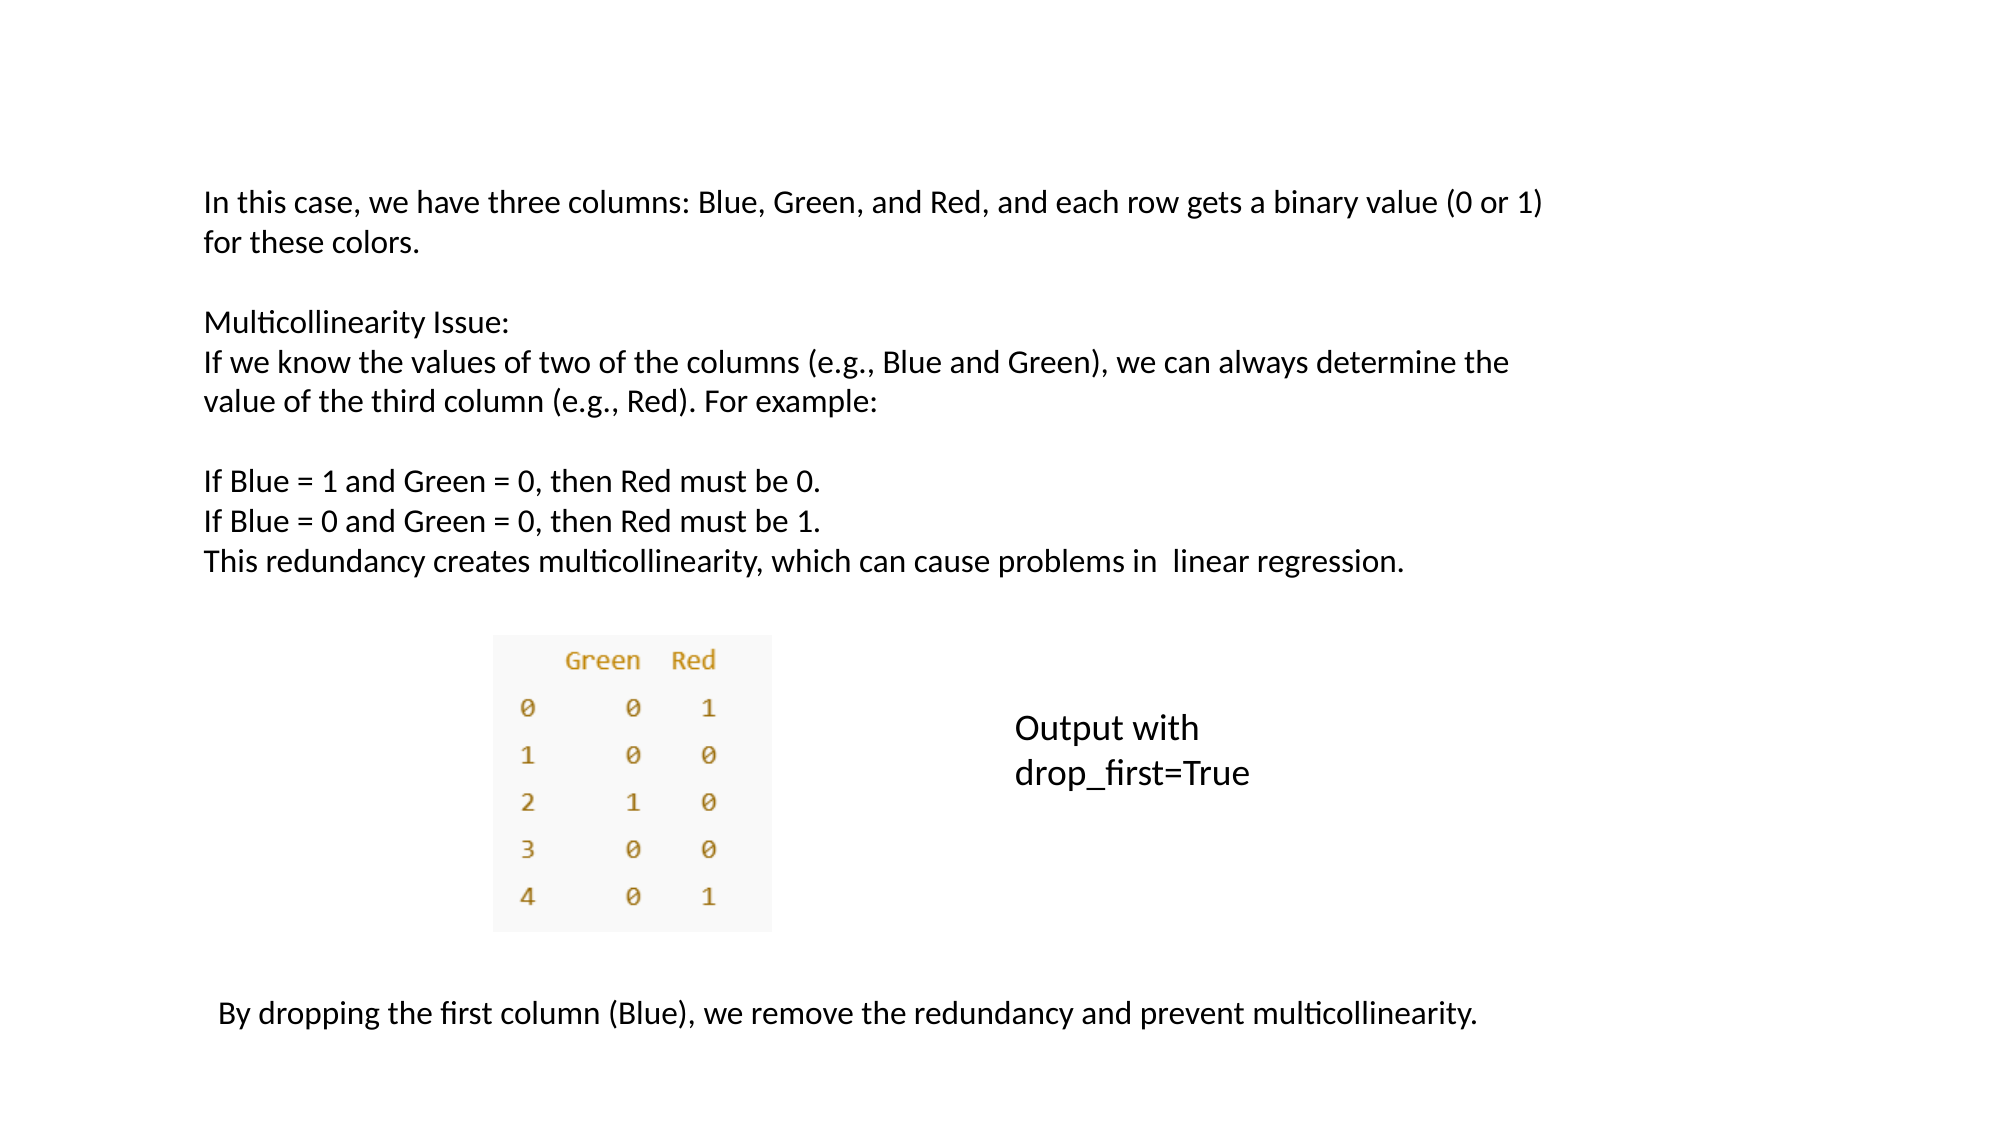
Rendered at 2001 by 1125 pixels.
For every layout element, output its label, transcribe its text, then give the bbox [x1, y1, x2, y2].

text_box By dropping the first column (Blue), we remove the redundancy and prevent multicollinearity. [203, 983, 1617, 1040]
text_box Output with drop_first=True [999, 695, 1371, 802]
picture [493, 635, 772, 932]
text_box In this case, we have three columns: Blue, Green, and Red, and each row gets a binary value (0 or 1) for these colors. Multicollinearity Issue: If we know the values of two of the columns (e.g., Blue and Green), we can always determine the value of the third column (e.g., Red). For example: If Blue = 1 and Green = 0, then Red must be 0. If Blue = 0 and Green = 0, then Red must be 1. This redundancy creates multicollinearity, which can cause problems in linear regression. [188, 172, 1602, 592]
